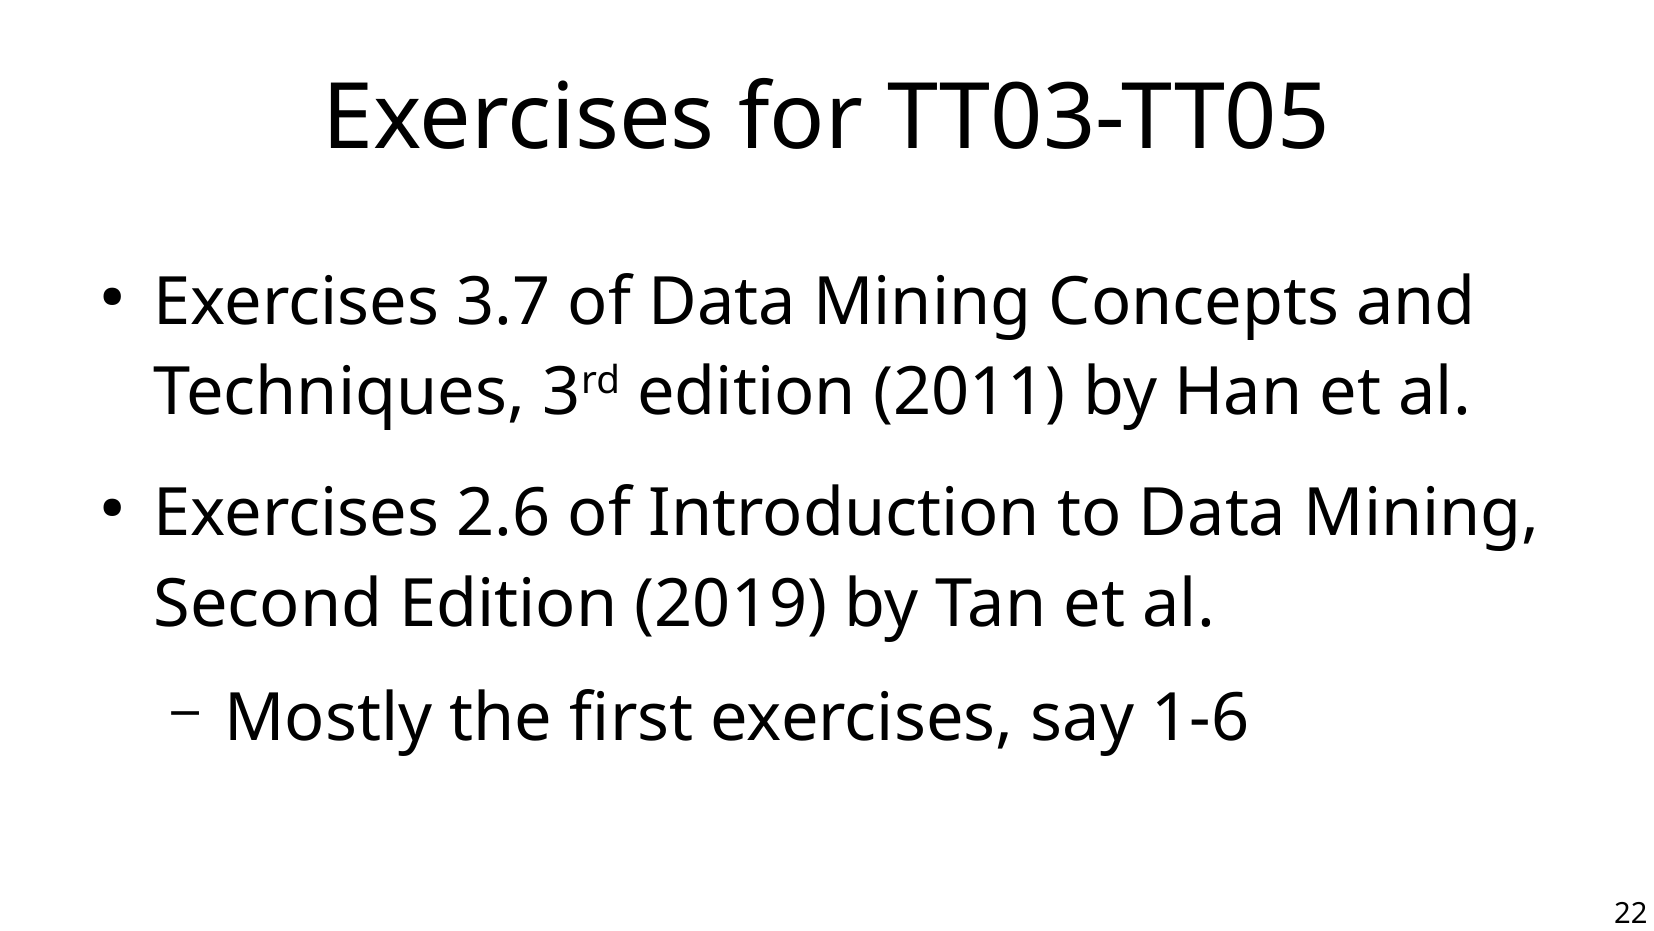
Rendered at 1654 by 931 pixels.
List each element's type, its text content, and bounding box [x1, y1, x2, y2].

title Exercises for TT03-TT05 [82, 1, 1571, 226]
list Exercises 3.7 of Data Mining Concepts and Techniques, 3rd edition (2011) by Han et al. Exercises 2.6 of Introduction to Data Mining, Second Edition (2019) by Tan et al. Mostly the first exercises, say 1-6 [82, 253, 1571, 793]
